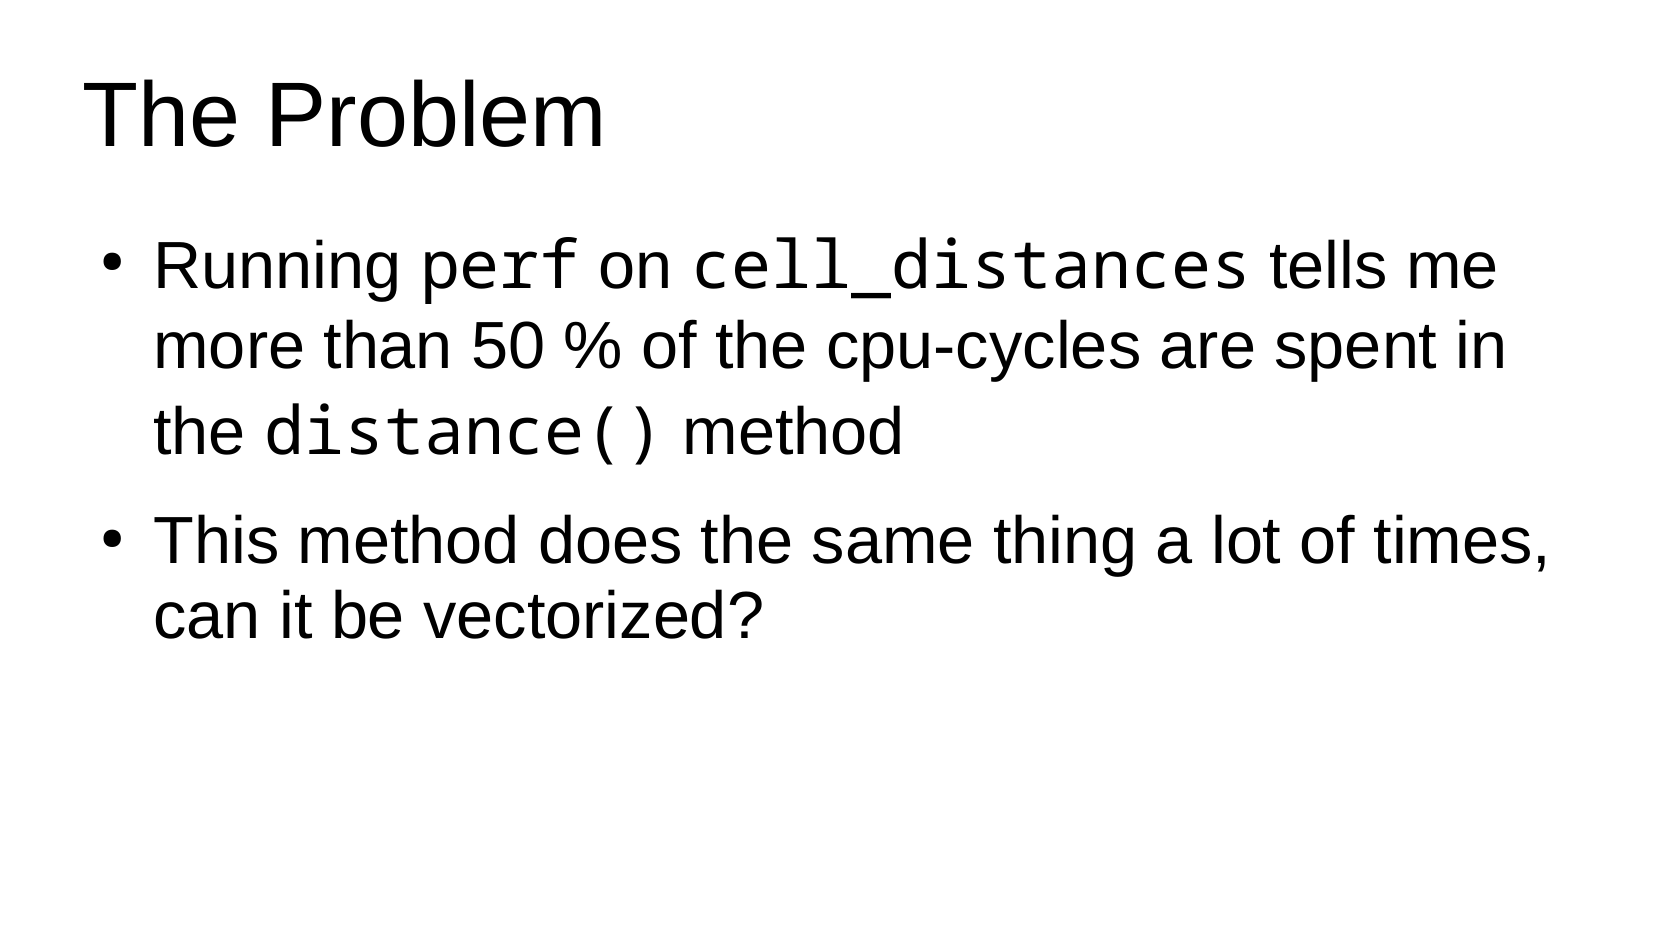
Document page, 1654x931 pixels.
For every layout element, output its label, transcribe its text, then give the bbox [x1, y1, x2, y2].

list Running perf on cell_distances tells me more than 50 % of the cpu-cycles are spent in the distance() method This method does the same thing a lot of times, can it be vectorized? [82, 217, 1571, 758]
title The Problem [82, 37, 1571, 193]
